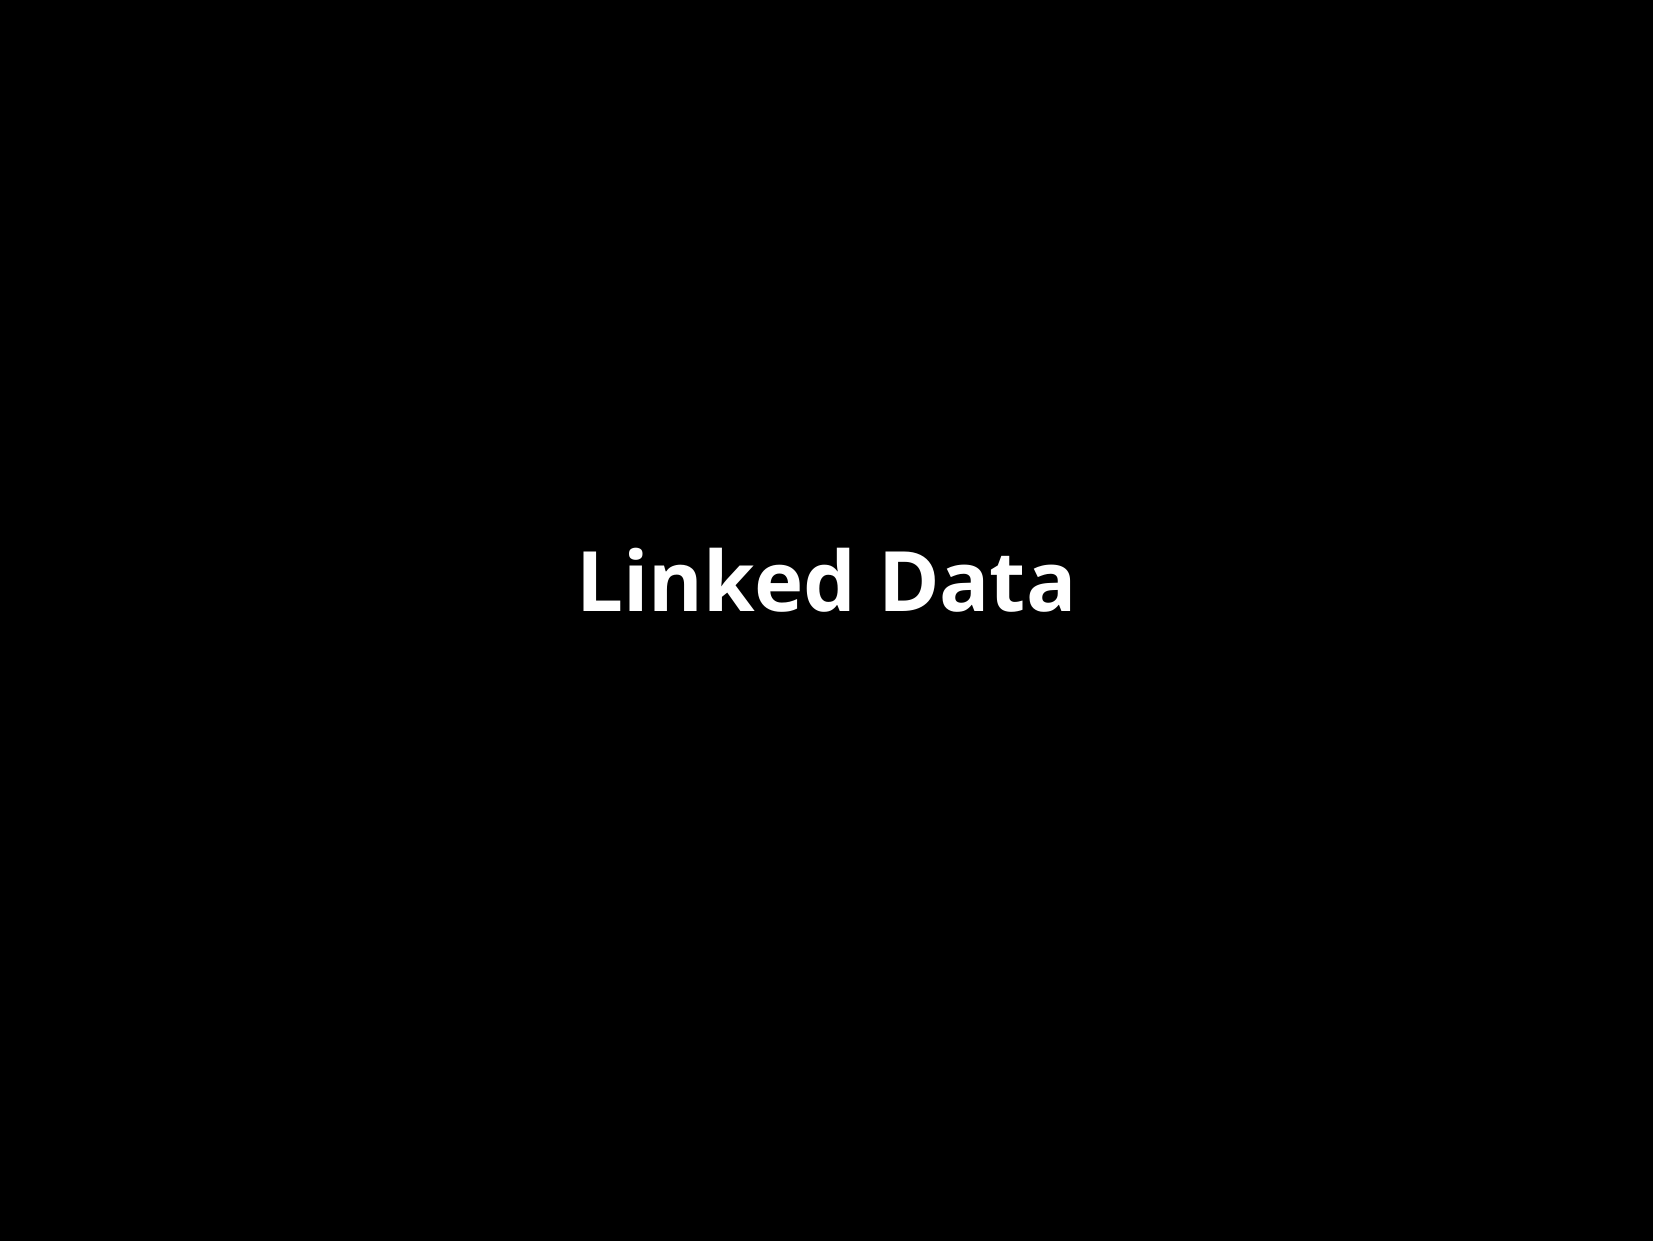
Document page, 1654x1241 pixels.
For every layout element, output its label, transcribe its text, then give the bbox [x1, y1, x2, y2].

subtitle Linked Data [82, 49, 1571, 1109]
